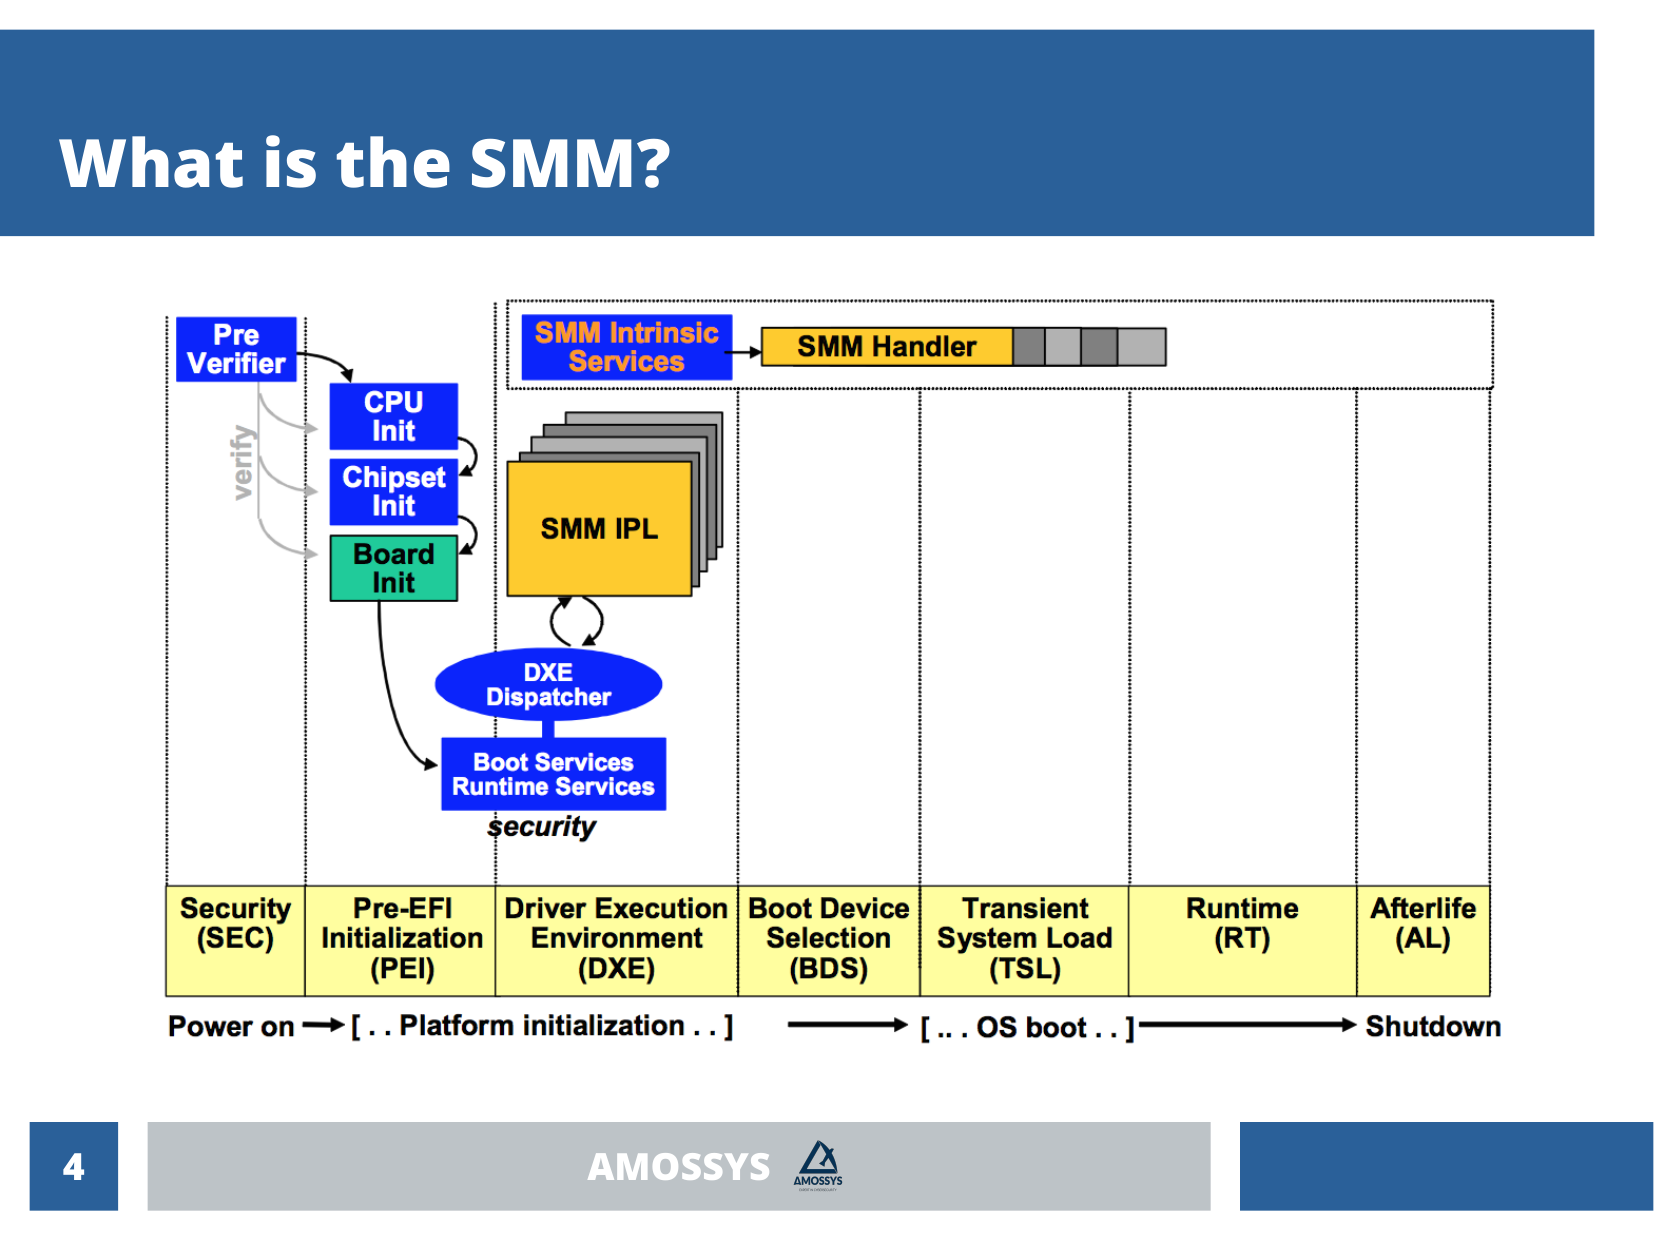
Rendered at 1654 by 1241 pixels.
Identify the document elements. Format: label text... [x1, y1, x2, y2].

picture [791, 1139, 845, 1193]
title What is the SMM? [59, 59, 1595, 207]
picture [115, 271, 1548, 1069]
